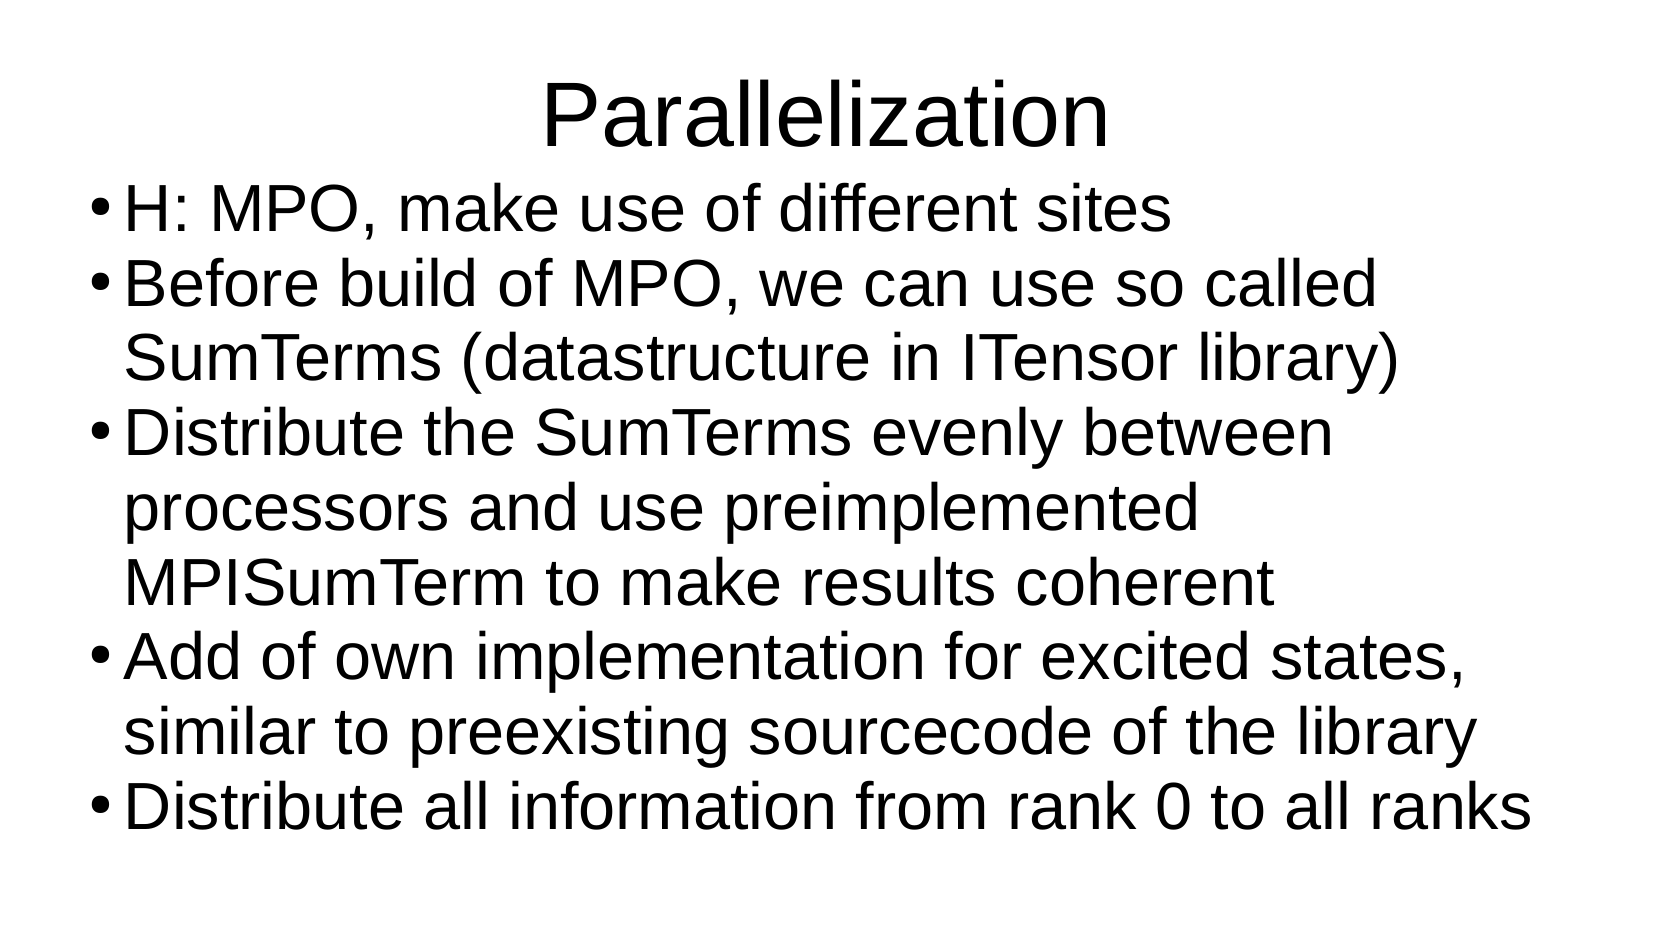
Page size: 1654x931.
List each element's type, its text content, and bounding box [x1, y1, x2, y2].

subtitle H: MPO, make use of different sites Before build of MPO, we can use so called SumTerms (datastructure in ITensor library) Distribute the SumTerms evenly between processors and use preimplemented MPISumTerm to make results coherent Add of own implementation for excited states, similar to preexisting sourcecode of the library Distribute all information from rank 0 to all ranks [88, 170, 1577, 844]
title Parallelization [82, 37, 1571, 193]
